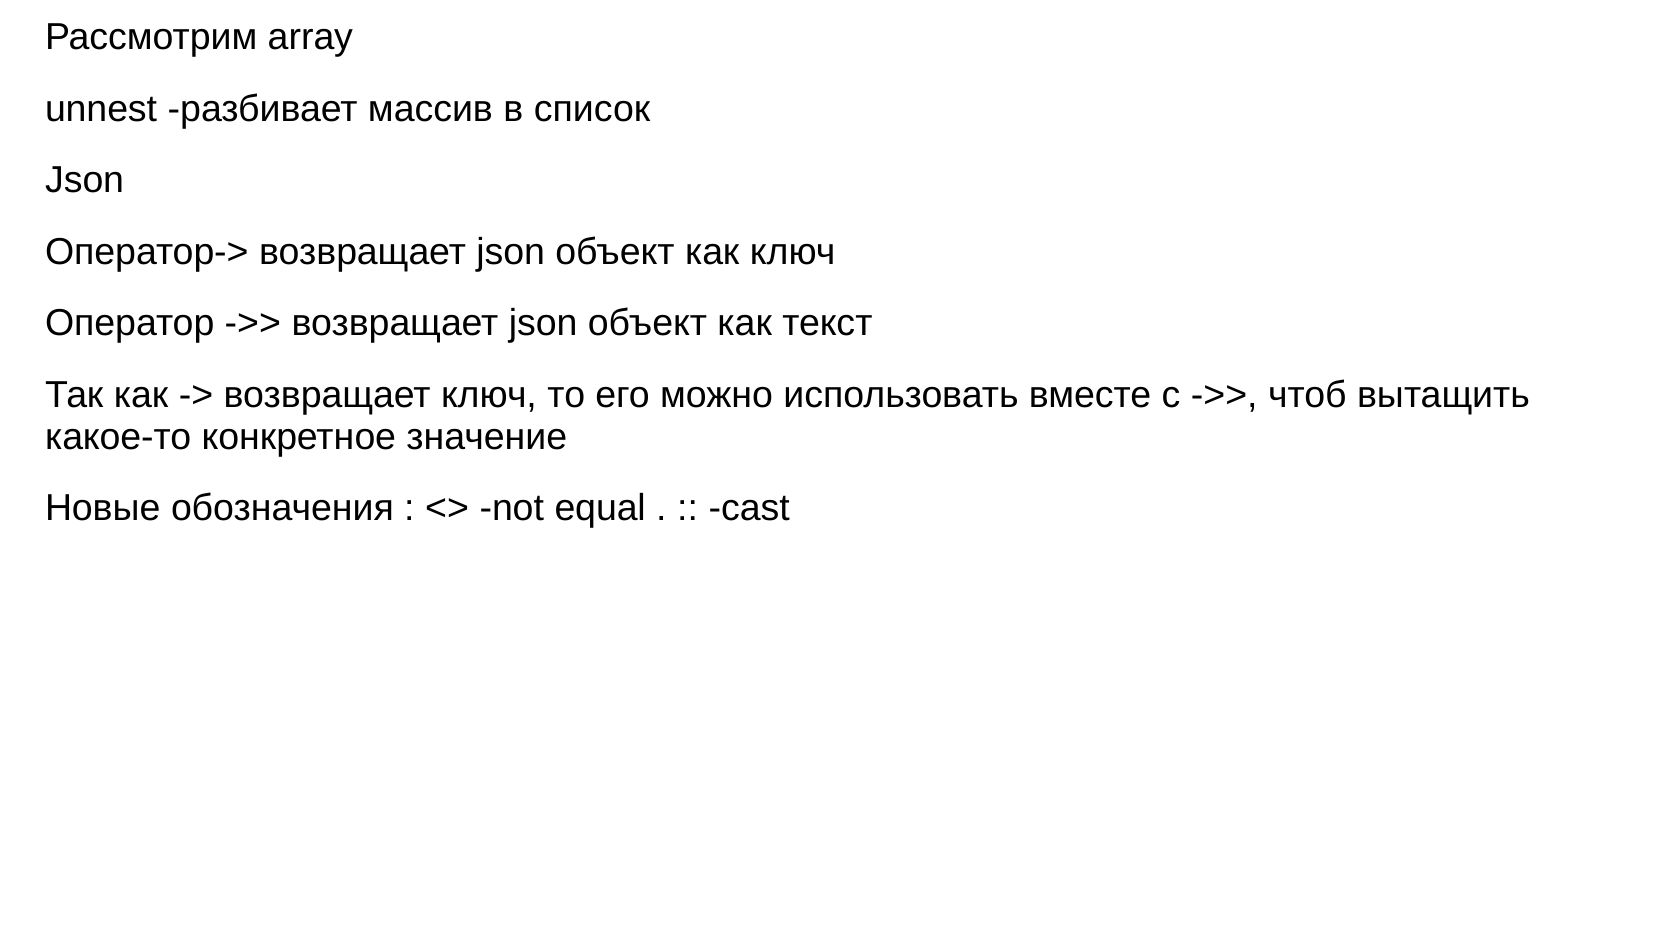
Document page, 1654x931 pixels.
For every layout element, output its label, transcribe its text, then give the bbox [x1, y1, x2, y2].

list Рассмотрим array unnest -разбивает массив в список Json Оператор-> возвращает json объект как ключ Оператор ->> возвращает json объект как текст Так как -> возвращает ключ, то его можно использовать вместе с ->>, чтоб вытащить какое-то конкретное значение Новые обозначения : <> -not equal . :: -cast [45, 15, 1591, 871]
